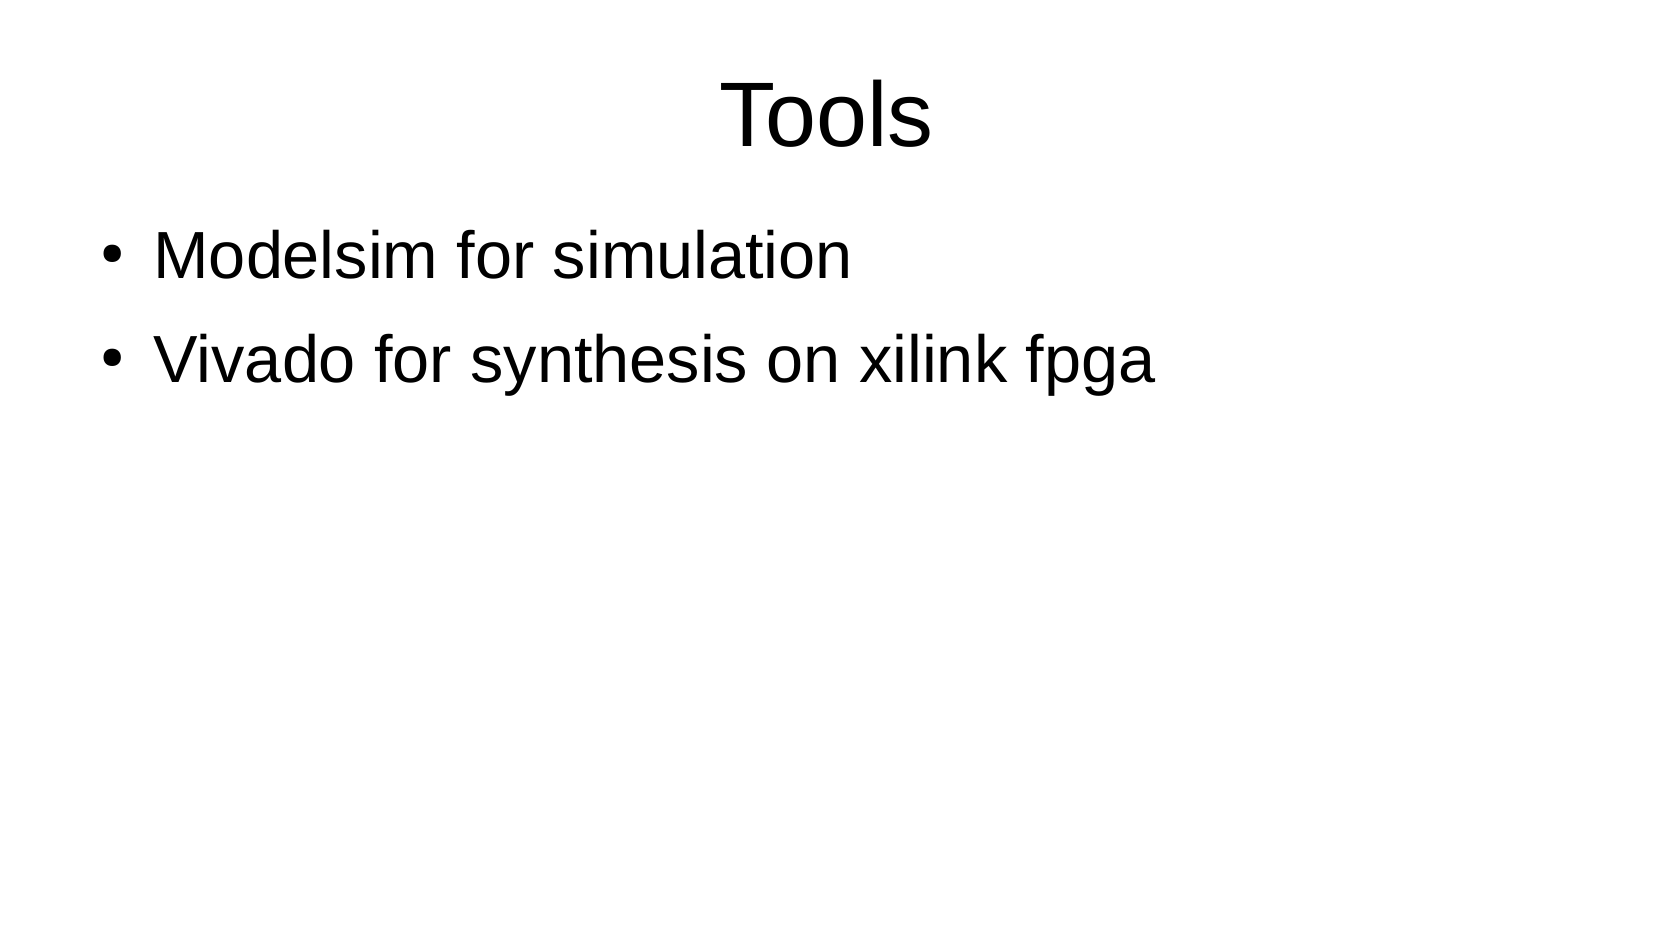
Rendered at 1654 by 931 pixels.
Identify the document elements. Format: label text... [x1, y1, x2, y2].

list Modelsim for simulation Vivado for synthesis on xilink fpga [82, 217, 1571, 758]
title Tools [82, 37, 1571, 193]
